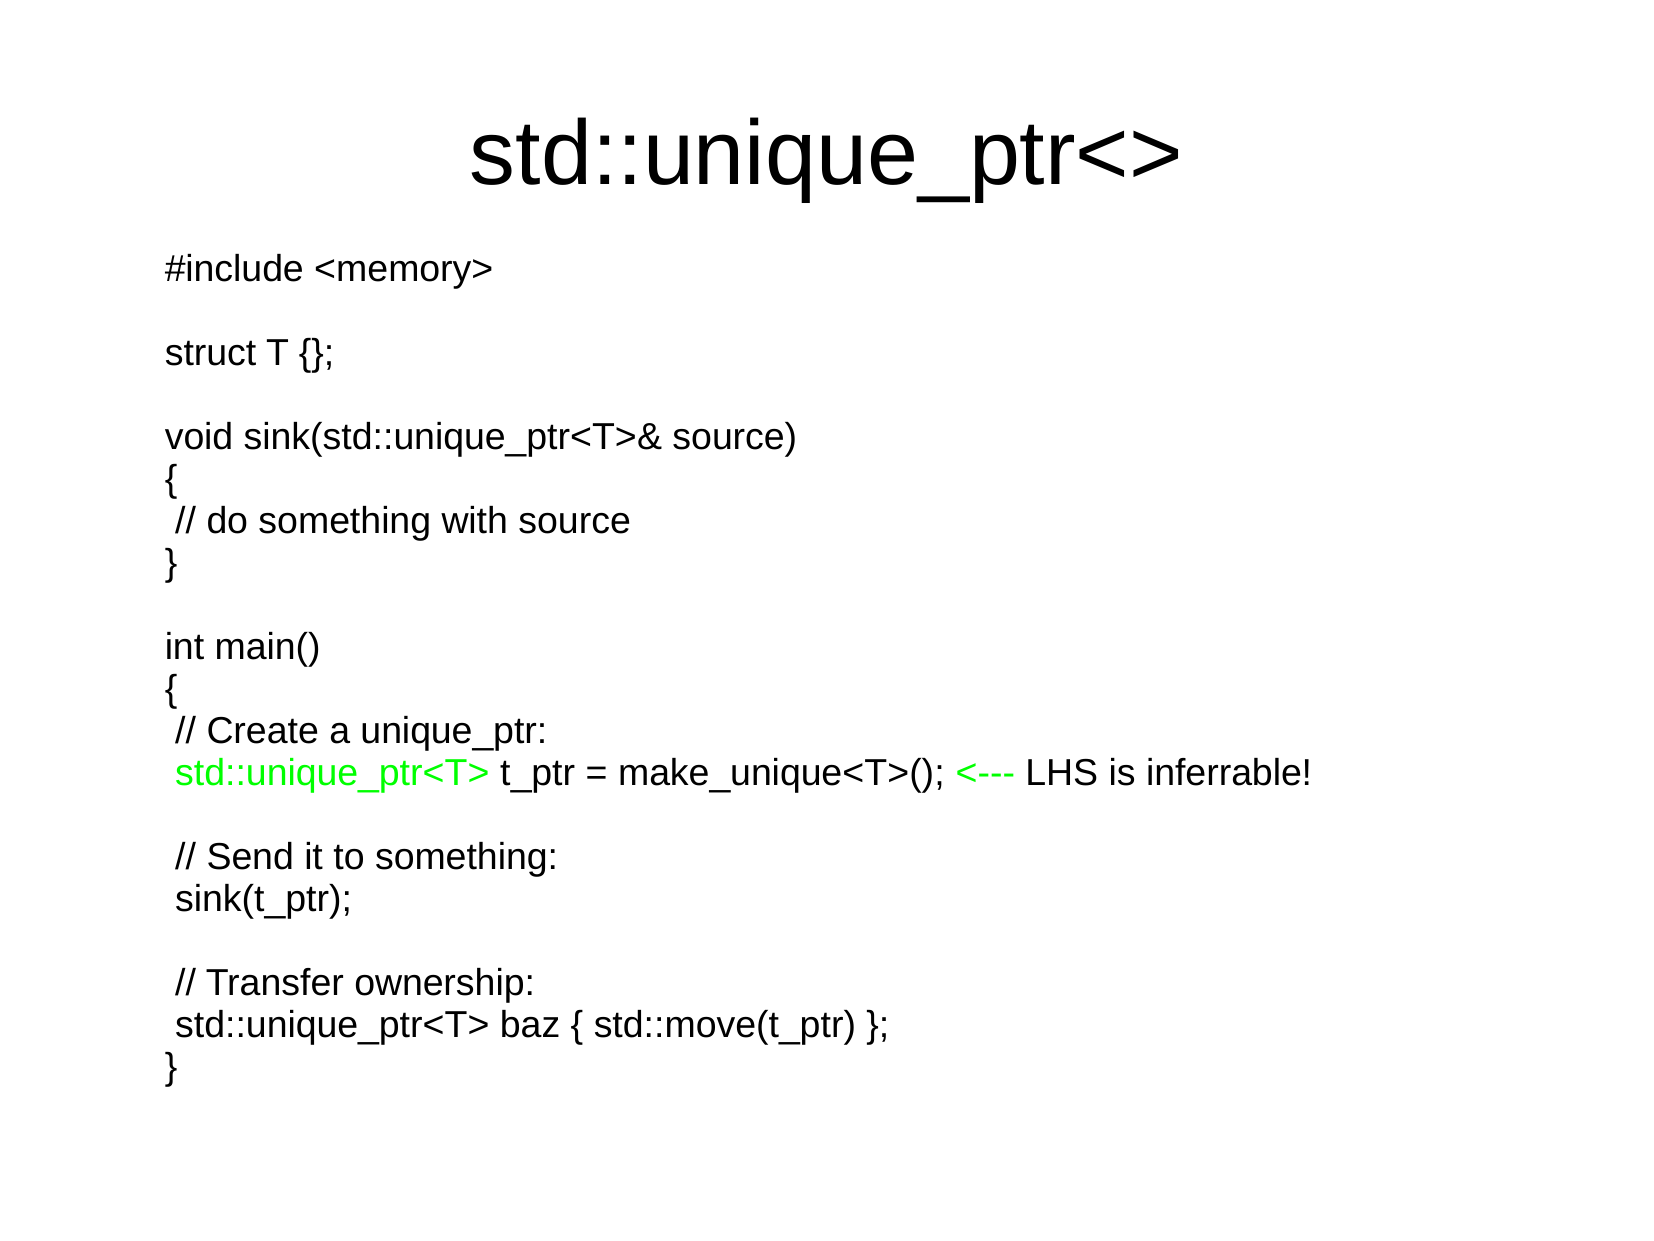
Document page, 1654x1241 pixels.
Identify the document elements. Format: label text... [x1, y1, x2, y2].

title std::unique_ptr<> [82, 49, 1571, 257]
text_box #include <memory> struct T {}; void sink(std::unique_ptr<T>& source) { // do something with source } int main() { // Create a unique_ptr: std::unique_ptr<T> t_ptr = make_unique<T>(); <--- LHS is inferrable! // Send it to something: sink(t_ptr); // Transfer ownership: std::unique_ptr<T> baz { std::move(t_ptr) }; } [150, 240, 1328, 1137]
text_box [420, 465, 450, 536]
